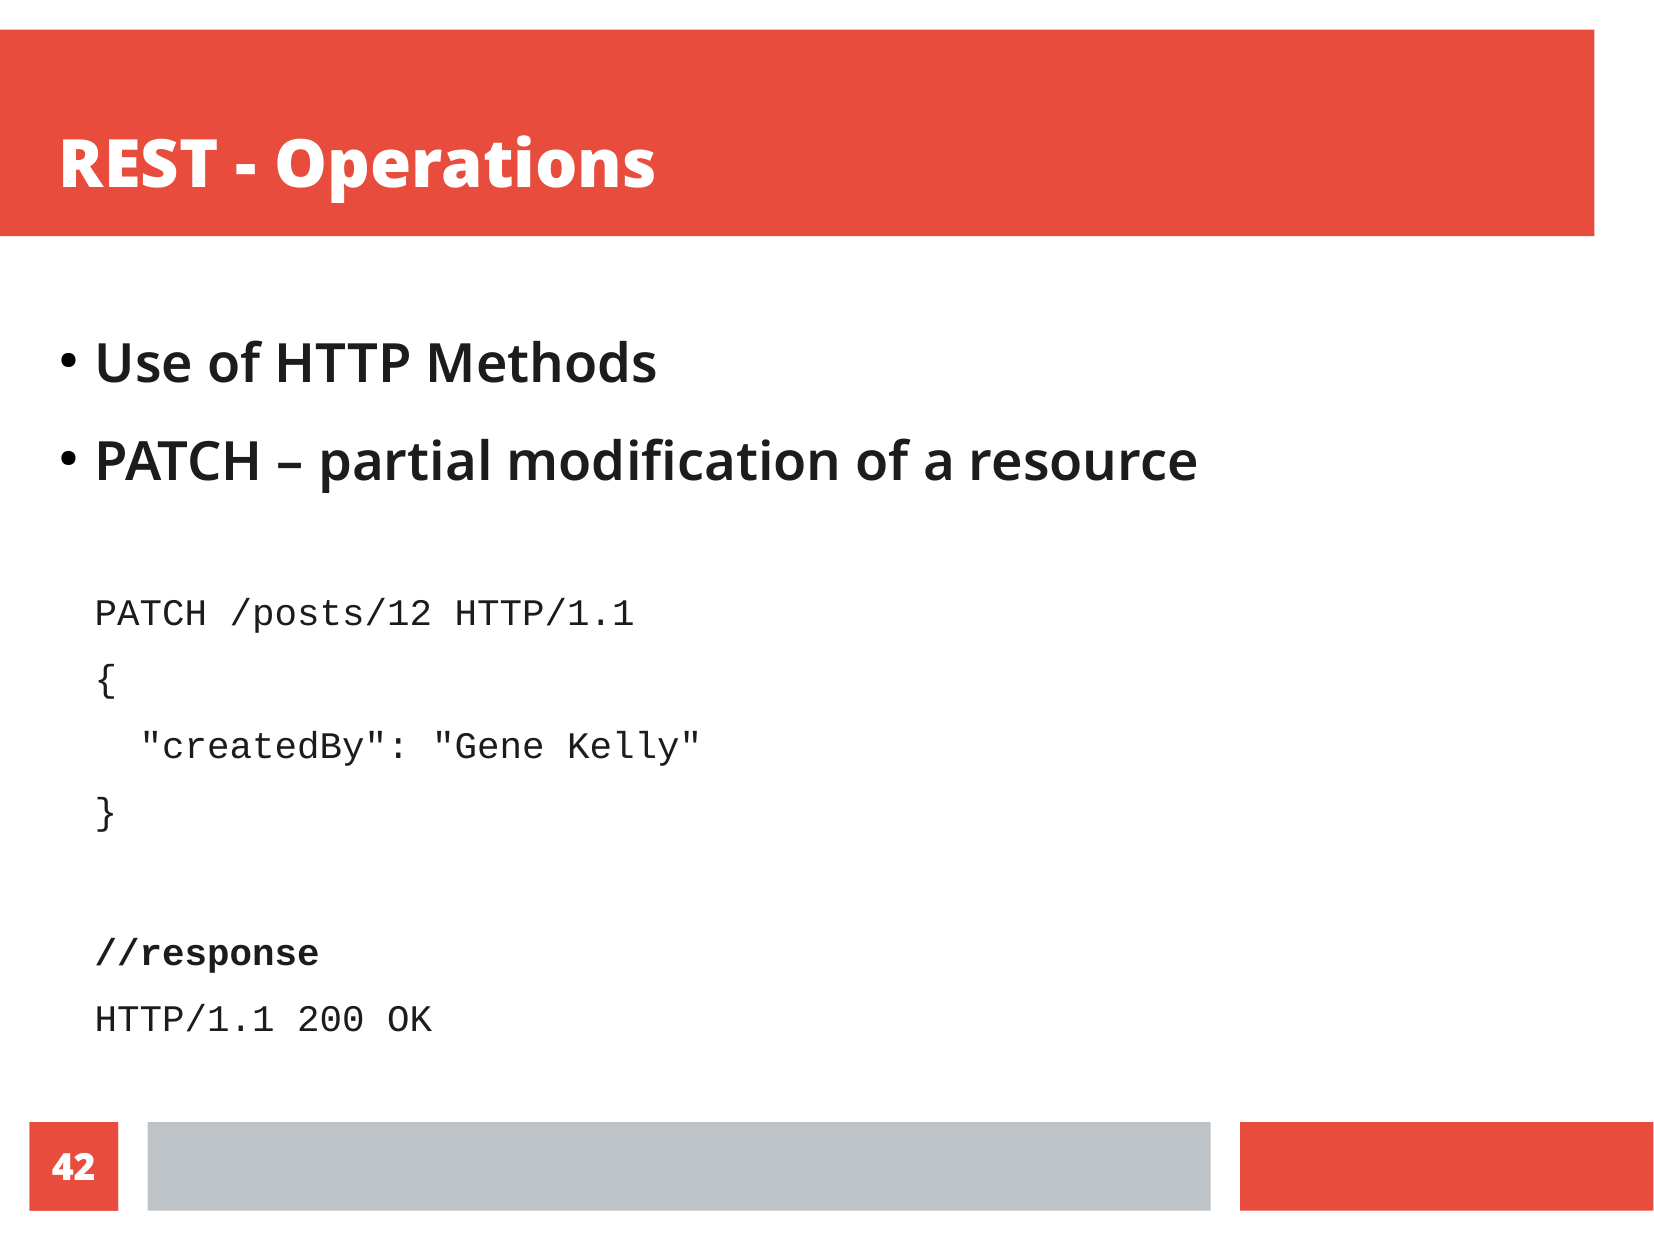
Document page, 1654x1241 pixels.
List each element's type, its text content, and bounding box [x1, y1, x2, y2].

list Use of HTTP Methods PATCH – partial modification of a resource PATCH /posts/12 HTTP/1.1 { "createdBy": "Gene Kelly" } //response HTTP/1.1 200 OK [59, 324, 1565, 1093]
title REST - Operations [59, 59, 1595, 207]
